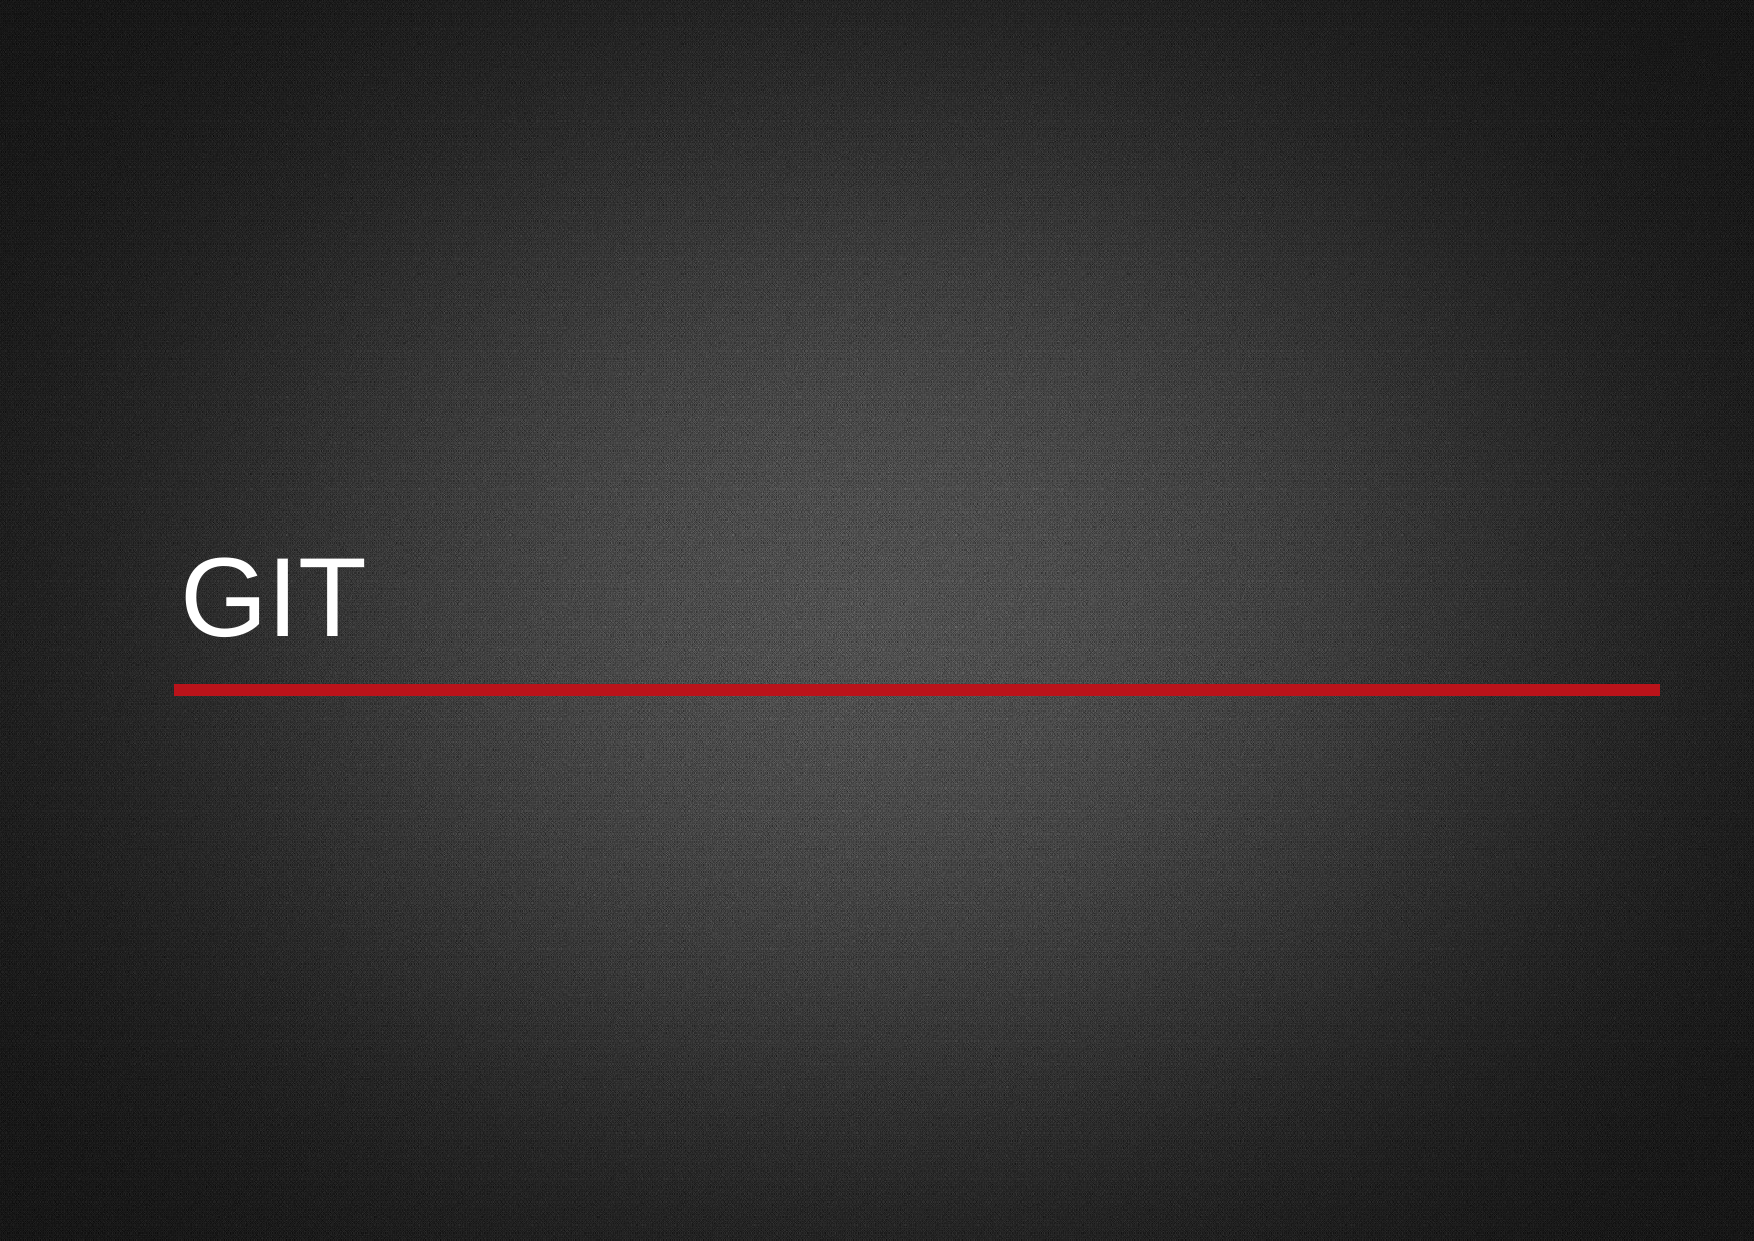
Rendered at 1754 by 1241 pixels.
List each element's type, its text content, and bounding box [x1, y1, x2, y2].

title GIT [180, 49, 1667, 661]
picture [0, 0, 1754, 1241]
